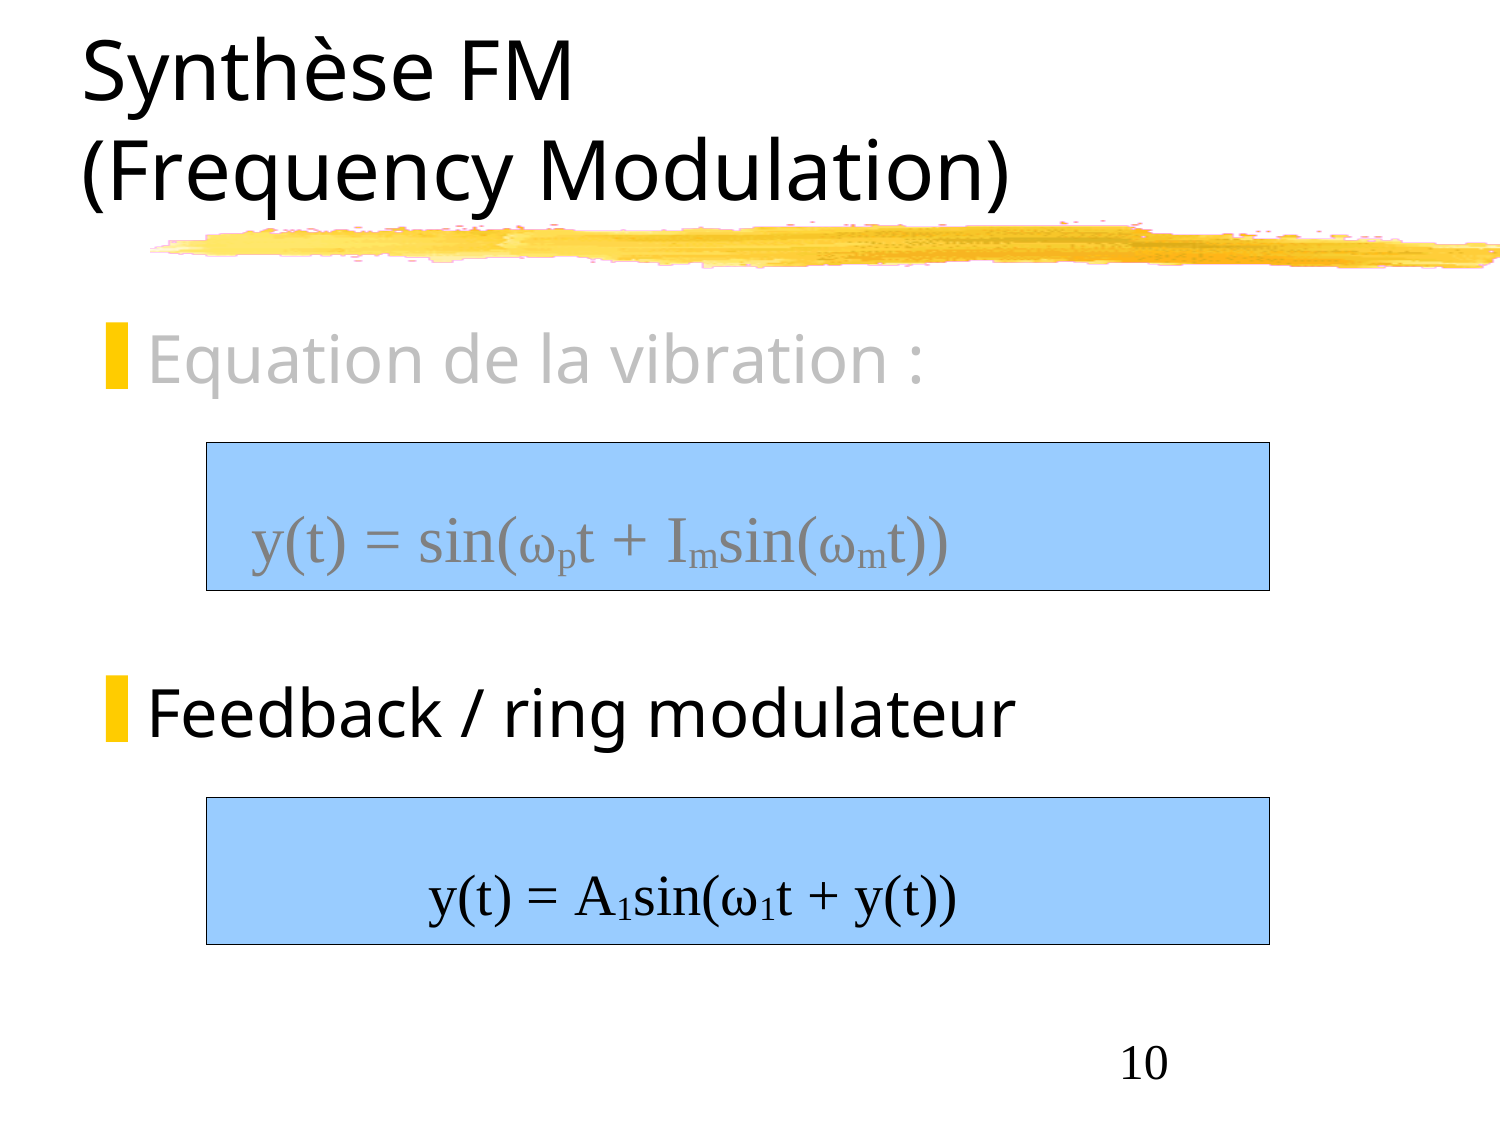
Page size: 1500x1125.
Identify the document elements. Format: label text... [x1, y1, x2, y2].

text_box [206, 442, 1270, 591]
title Synthèse FM (Frequency Modulation) [66, 0, 1342, 225]
text_box y(t) = sin(ωpt + Imsin(ωmt)) [236, 466, 1241, 584]
picture [150, 215, 1500, 279]
text_box y(t) = A1sin(ω1t + y(t)) [413, 830, 1093, 935]
list Equation de la vibration : Feedback / ring modulateur [75, 309, 1447, 994]
text_box [206, 797, 1270, 945]
